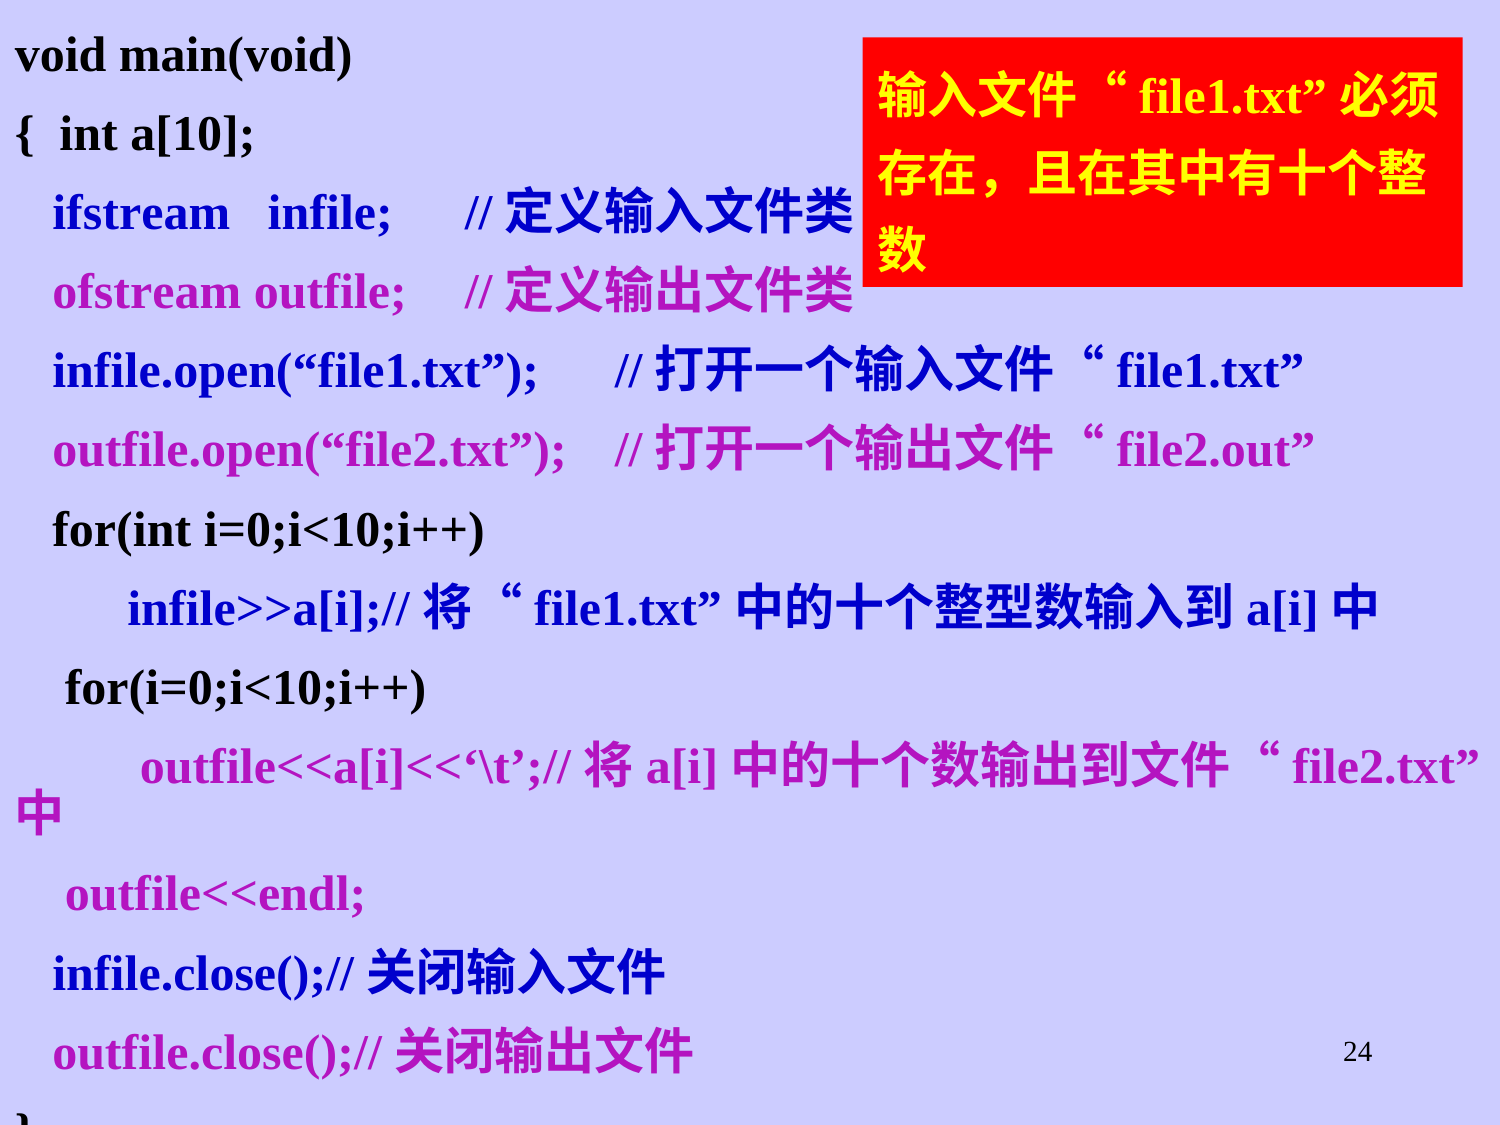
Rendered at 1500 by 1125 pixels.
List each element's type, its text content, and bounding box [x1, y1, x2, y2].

text_box 输入文件“file1.txt”必须存在，且在其中有十个整数 [862, 37, 1463, 287]
text_box void main(void) { int a[10]; ifstream infile; //定义输入文件类 ofstream outfile; //定义输出文件类 infile.open(“file1.txt”); //打开一个输入文件“file1.txt” outfile.open(“file2.txt”); //打开一个输出文件“file2.out” for(int i=0;i<10;i++) infile>>a[i];//将“file1.txt”中的十个整型数输入到a[i]中 for(i=0;i<10;i++) outfile<<a[i]<<‘\t’;//将a[i]中的十个数输出到文件“file2.txt”中 outfile<<endl; infile.close();//关闭输入文件 outfile.close();//关闭输出文件 } [0, 24, 1500, 1125]
